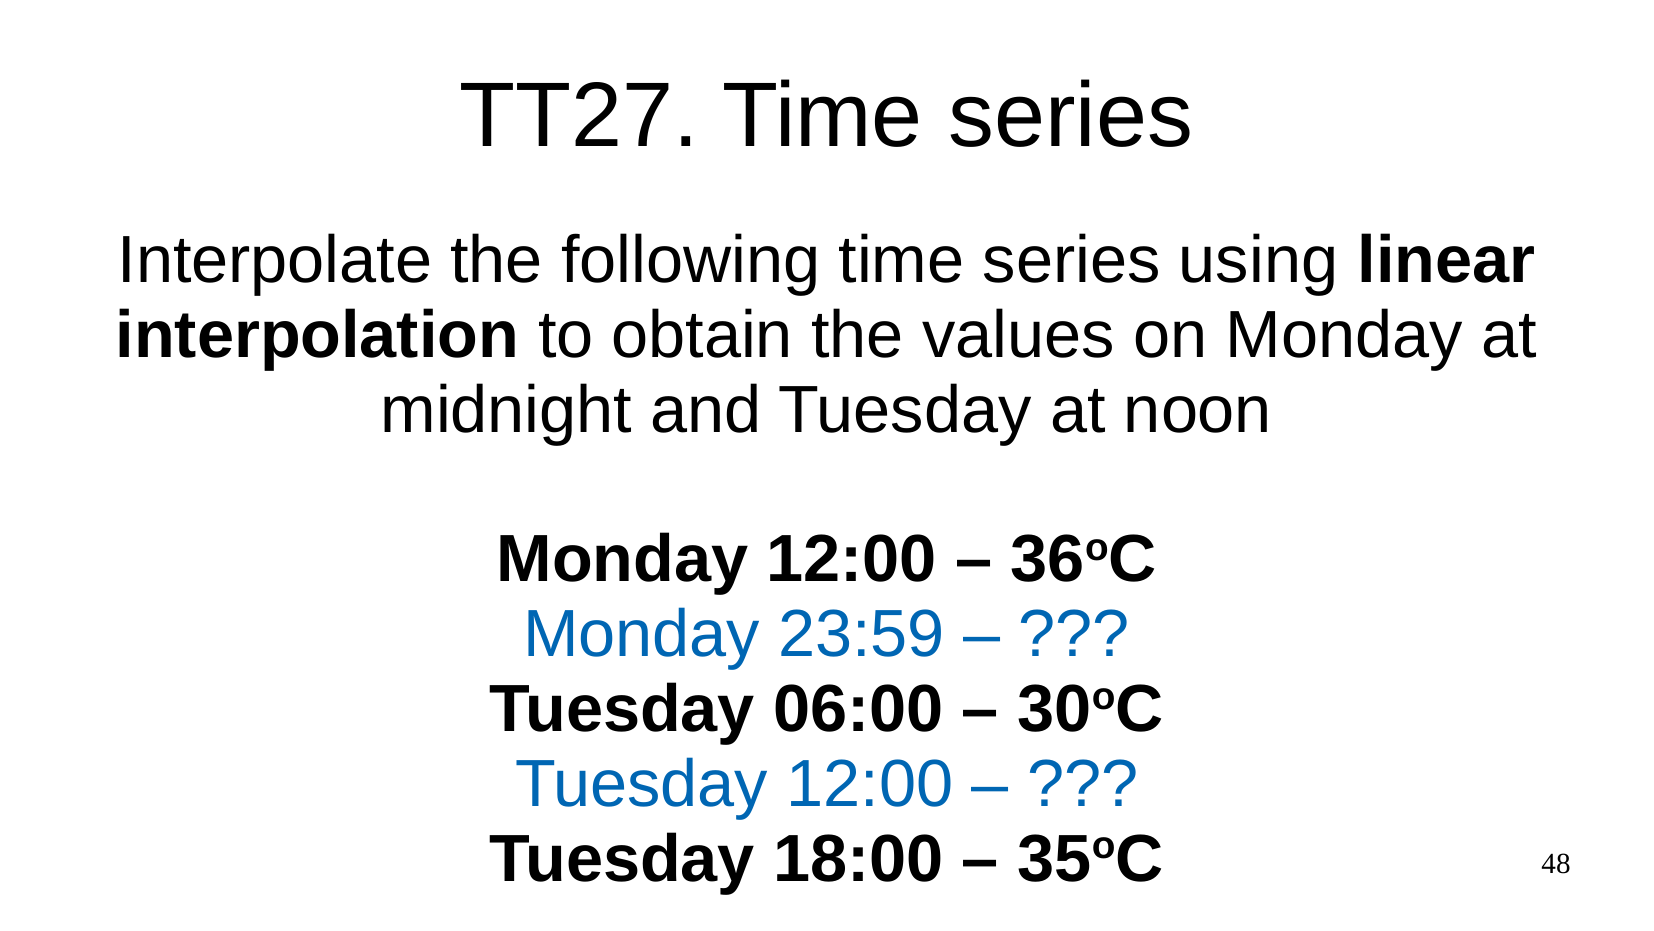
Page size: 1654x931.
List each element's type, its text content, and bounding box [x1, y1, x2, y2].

title TT27. Time series [82, 37, 1571, 193]
subtitle Interpolate the following time series using linear interpolation to obtain the values on Monday at midnight and Tuesday at noon Monday 12:00 – 36oC Monday 23:59 – ??? Tuesday 06:00 – 30oC Tuesday 12:00 – ??? Tuesday 18:00 – 35oC [82, 217, 1571, 901]
